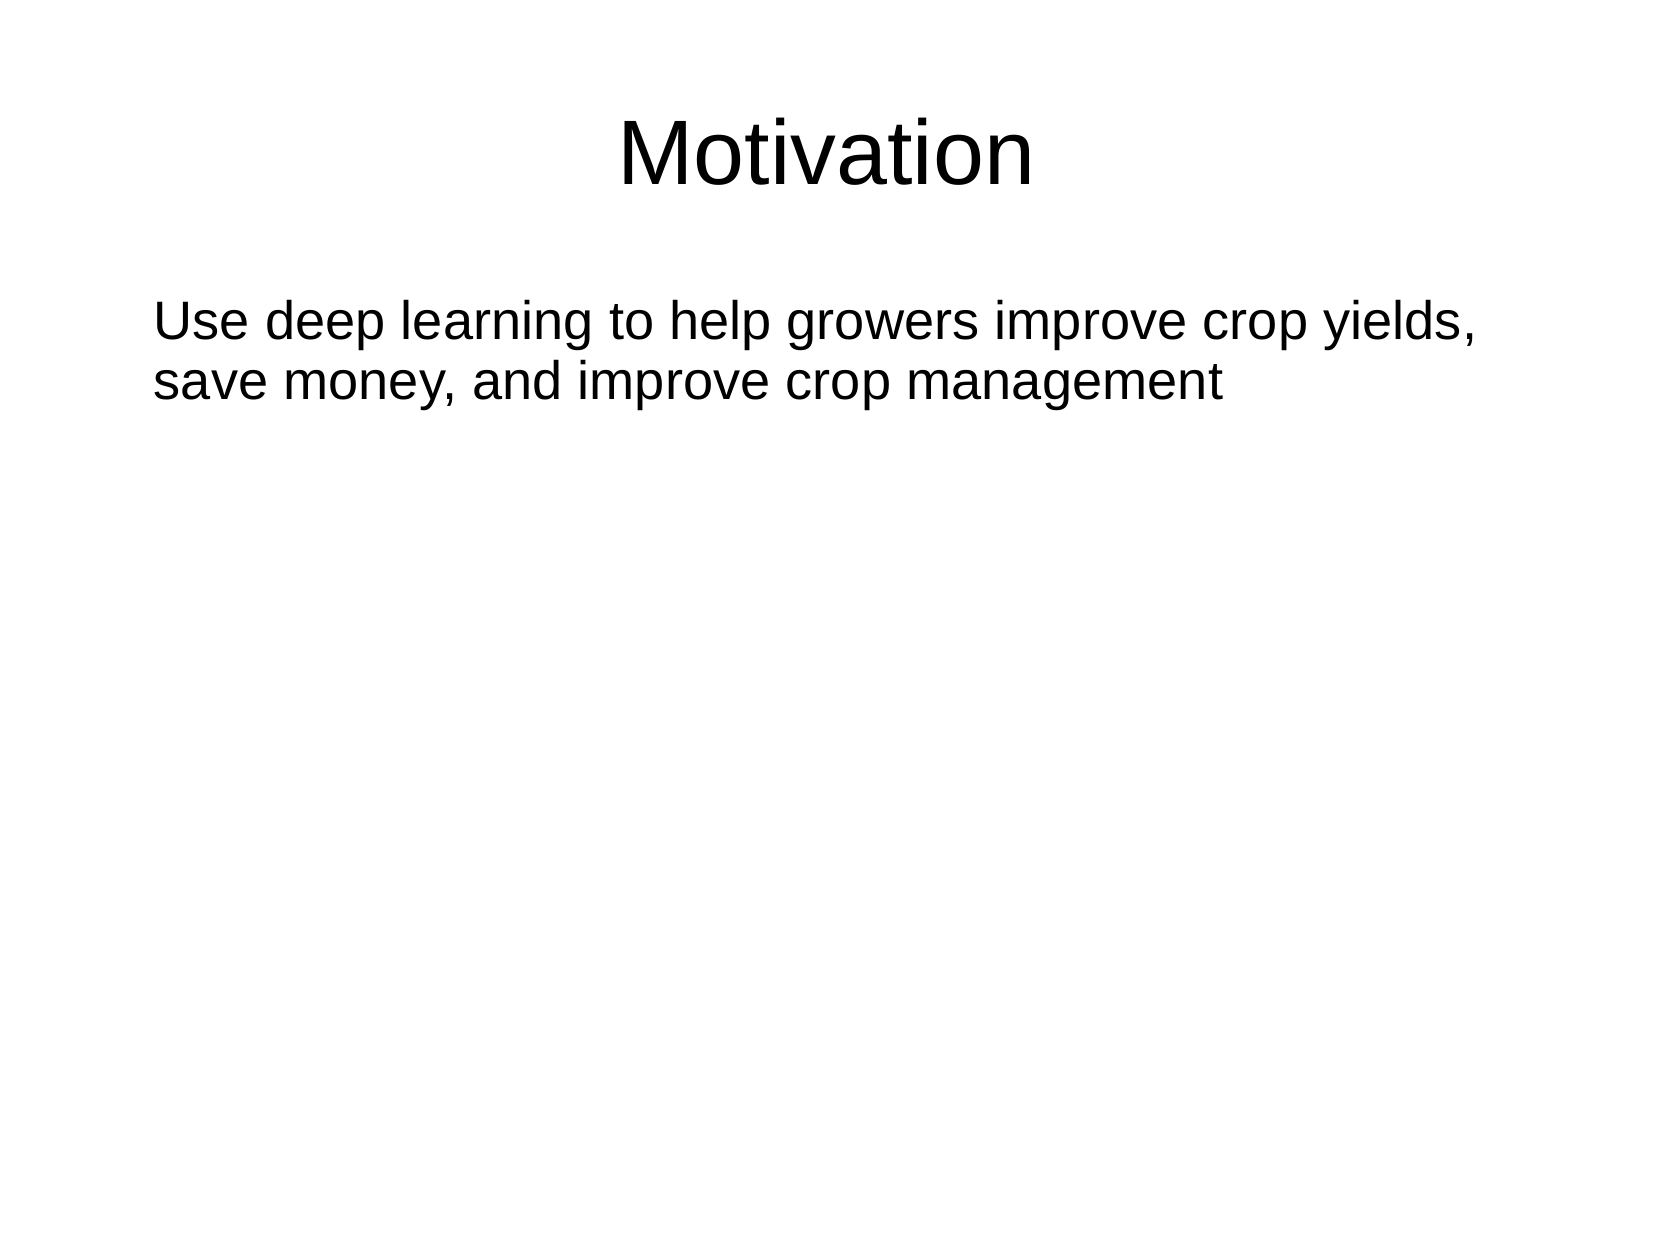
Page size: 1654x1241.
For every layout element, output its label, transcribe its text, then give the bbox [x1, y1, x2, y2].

list Use deep learning to help growers improve crop yields, save money, and improve crop management [82, 290, 1571, 1010]
title Motivation [82, 49, 1571, 257]
